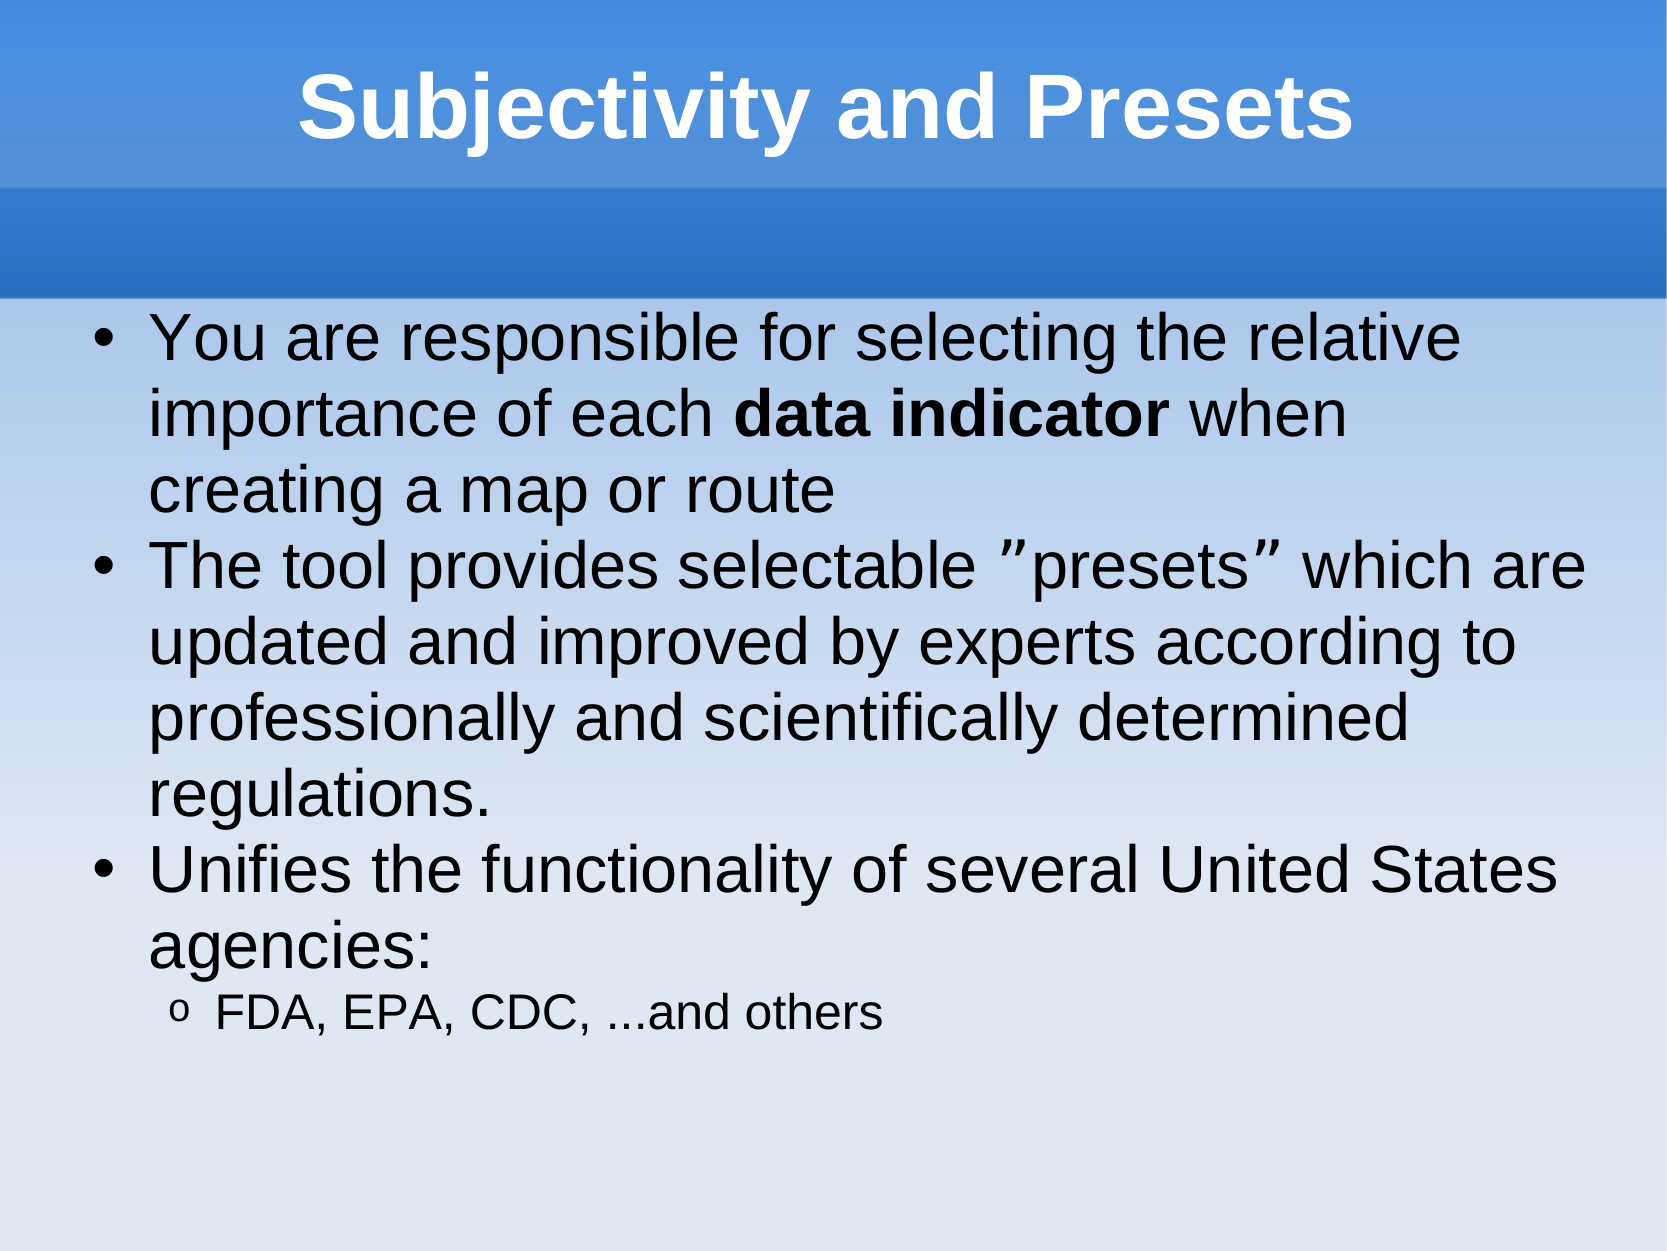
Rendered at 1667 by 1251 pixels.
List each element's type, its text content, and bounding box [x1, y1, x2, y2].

subtitle You are responsible for selecting the relative importance of each data indicator when creating a map or route The tool provides selectable ”presets” which are updated and improved by experts according to professionally and scientifically determined regulations. Unifies the functionality of several United States agencies: FDA, EPA, CDC, ...and others [73, 300, 1593, 1246]
picture [0, 0, 1667, 1251]
title Subjectivity and Presets [67, 6, 1587, 209]
